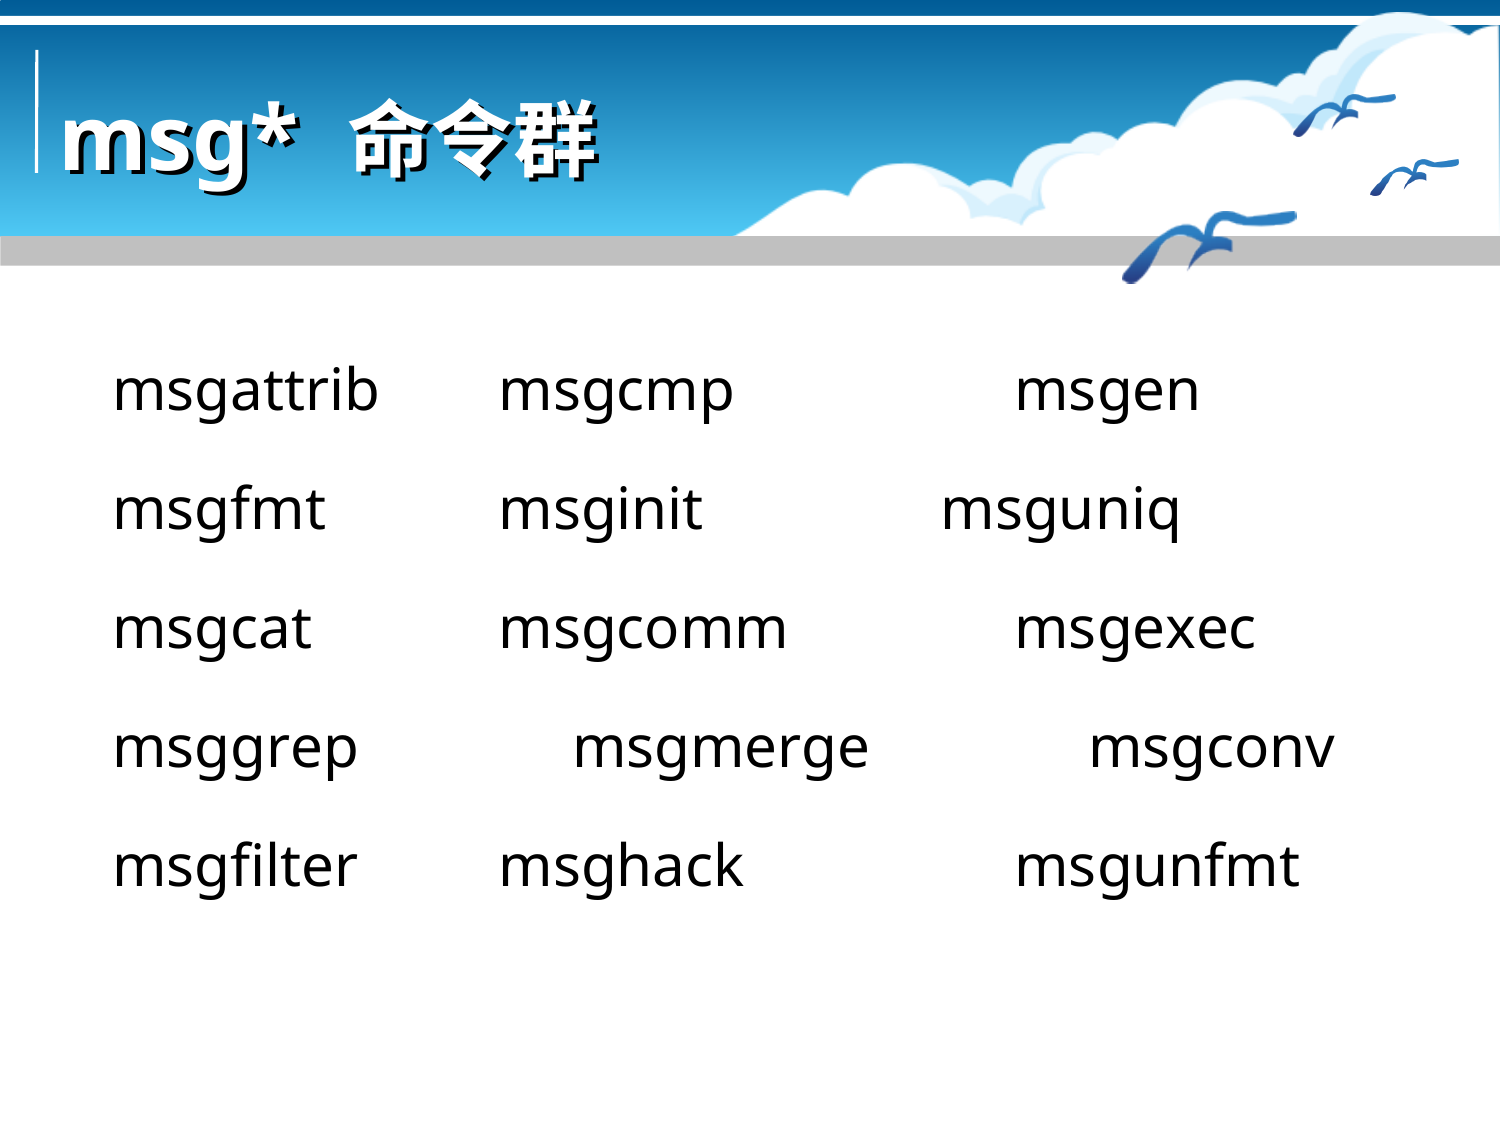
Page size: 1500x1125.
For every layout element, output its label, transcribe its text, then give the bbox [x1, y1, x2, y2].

title msg* 命令群 [59, 86, 1465, 186]
picture [730, 12, 1500, 284]
list msgattrib msgcmp msgen msgfmt msginit msguniq msgcat msgcomm msgexec msggrep msgmerge msgconv msgfilter msghack msgunfmt [112, 309, 1388, 1060]
